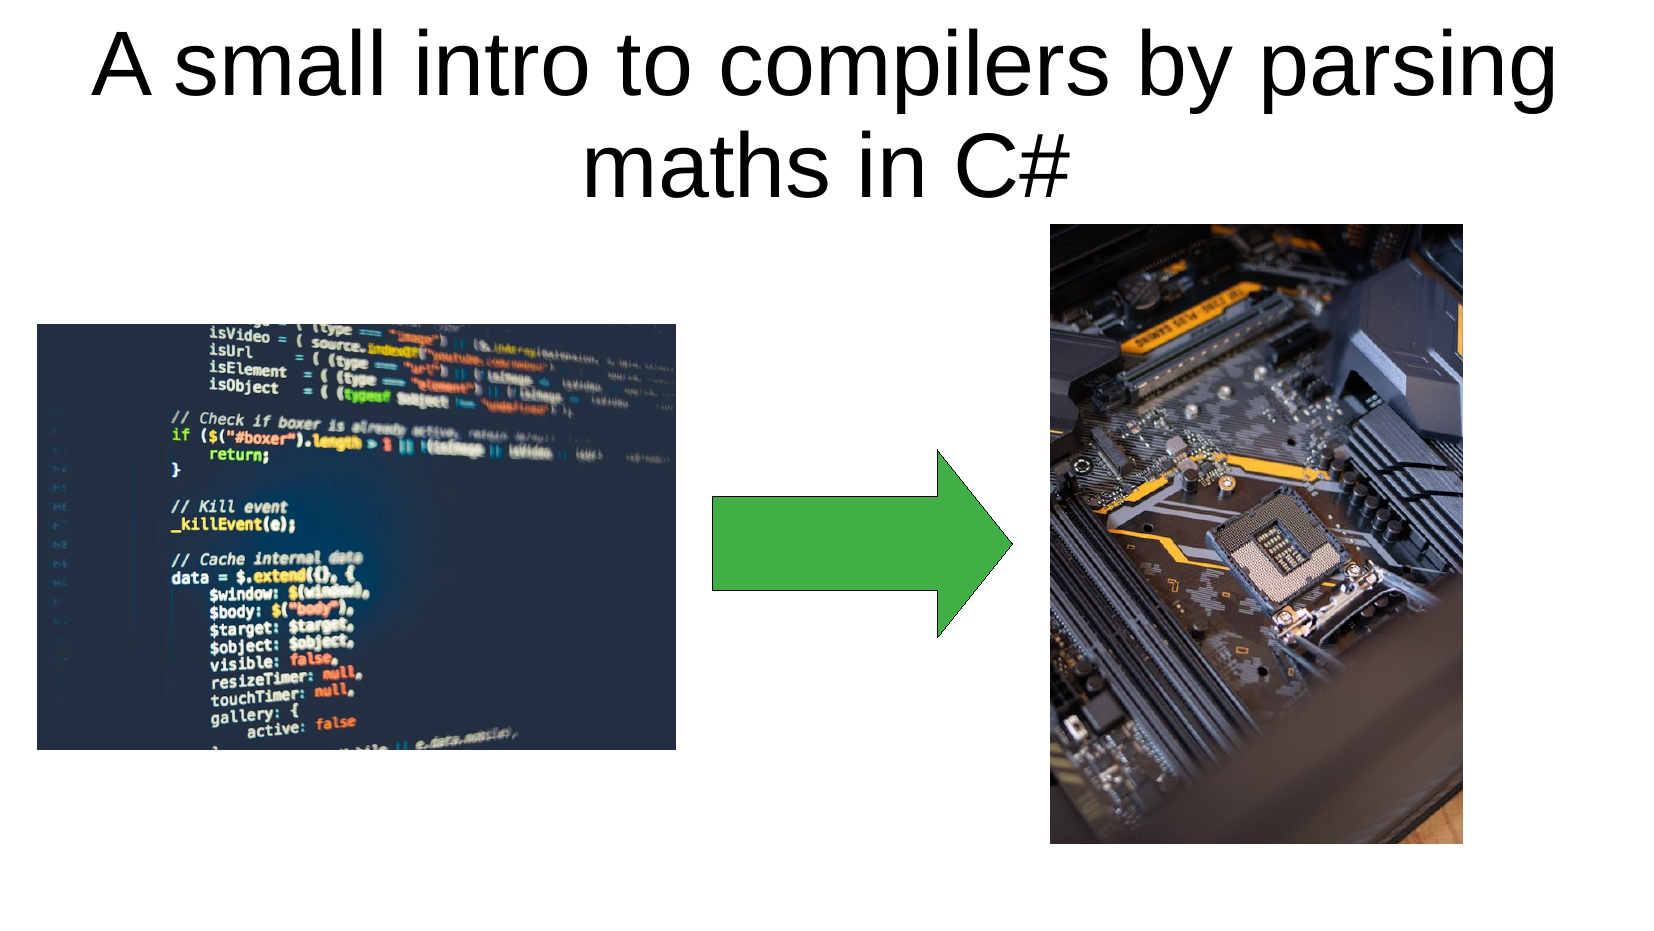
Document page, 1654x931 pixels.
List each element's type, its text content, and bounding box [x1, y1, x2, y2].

picture [37, 324, 676, 751]
title A small intro to compilers by parsing maths in C# [82, 12, 1571, 218]
text_box [712, 449, 1013, 638]
picture [1050, 224, 1463, 844]
